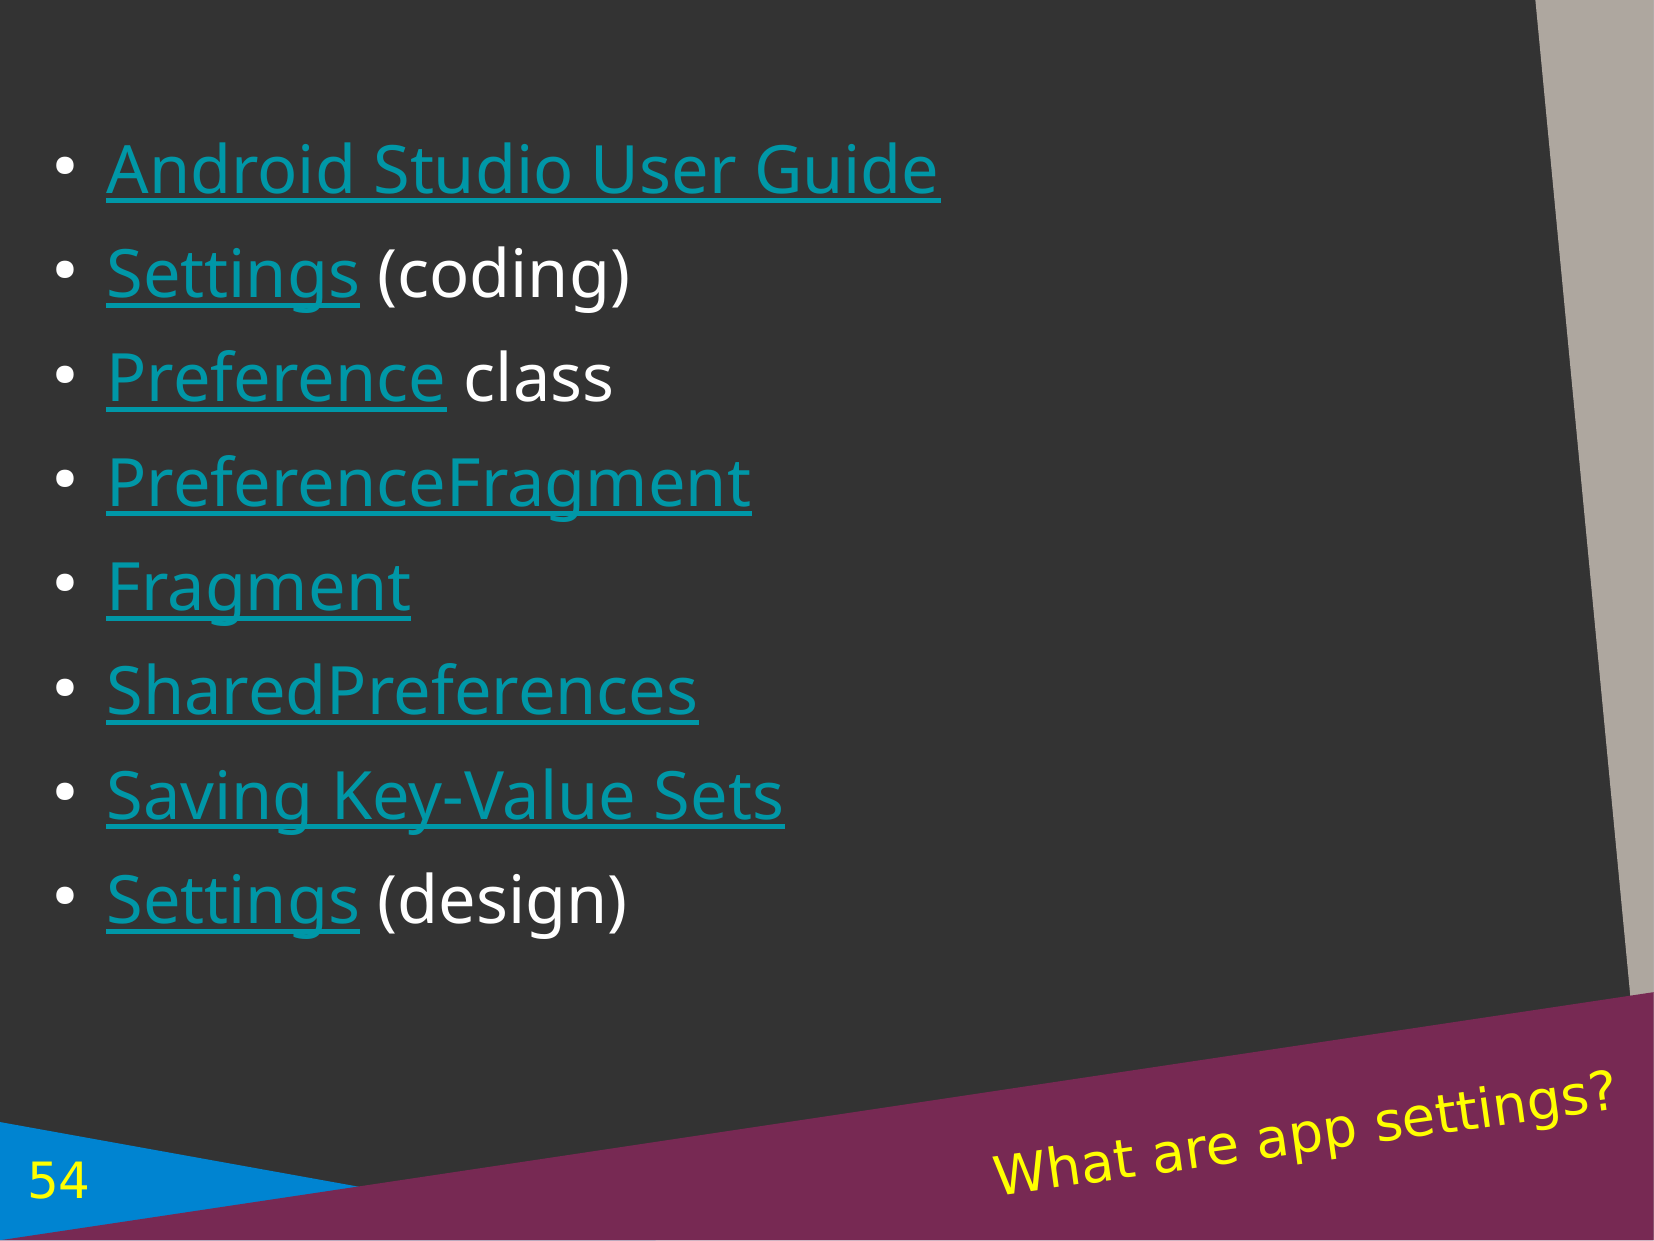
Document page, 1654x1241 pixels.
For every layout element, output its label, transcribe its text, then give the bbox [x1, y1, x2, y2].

title What are app settings? [956, 995, 1654, 1241]
list Android Studio User Guide Settings (coding) Preference class PreferenceFragment Fragment SharedPreferences Saving Key-Value Sets Settings (design) [35, 59, 1524, 993]
